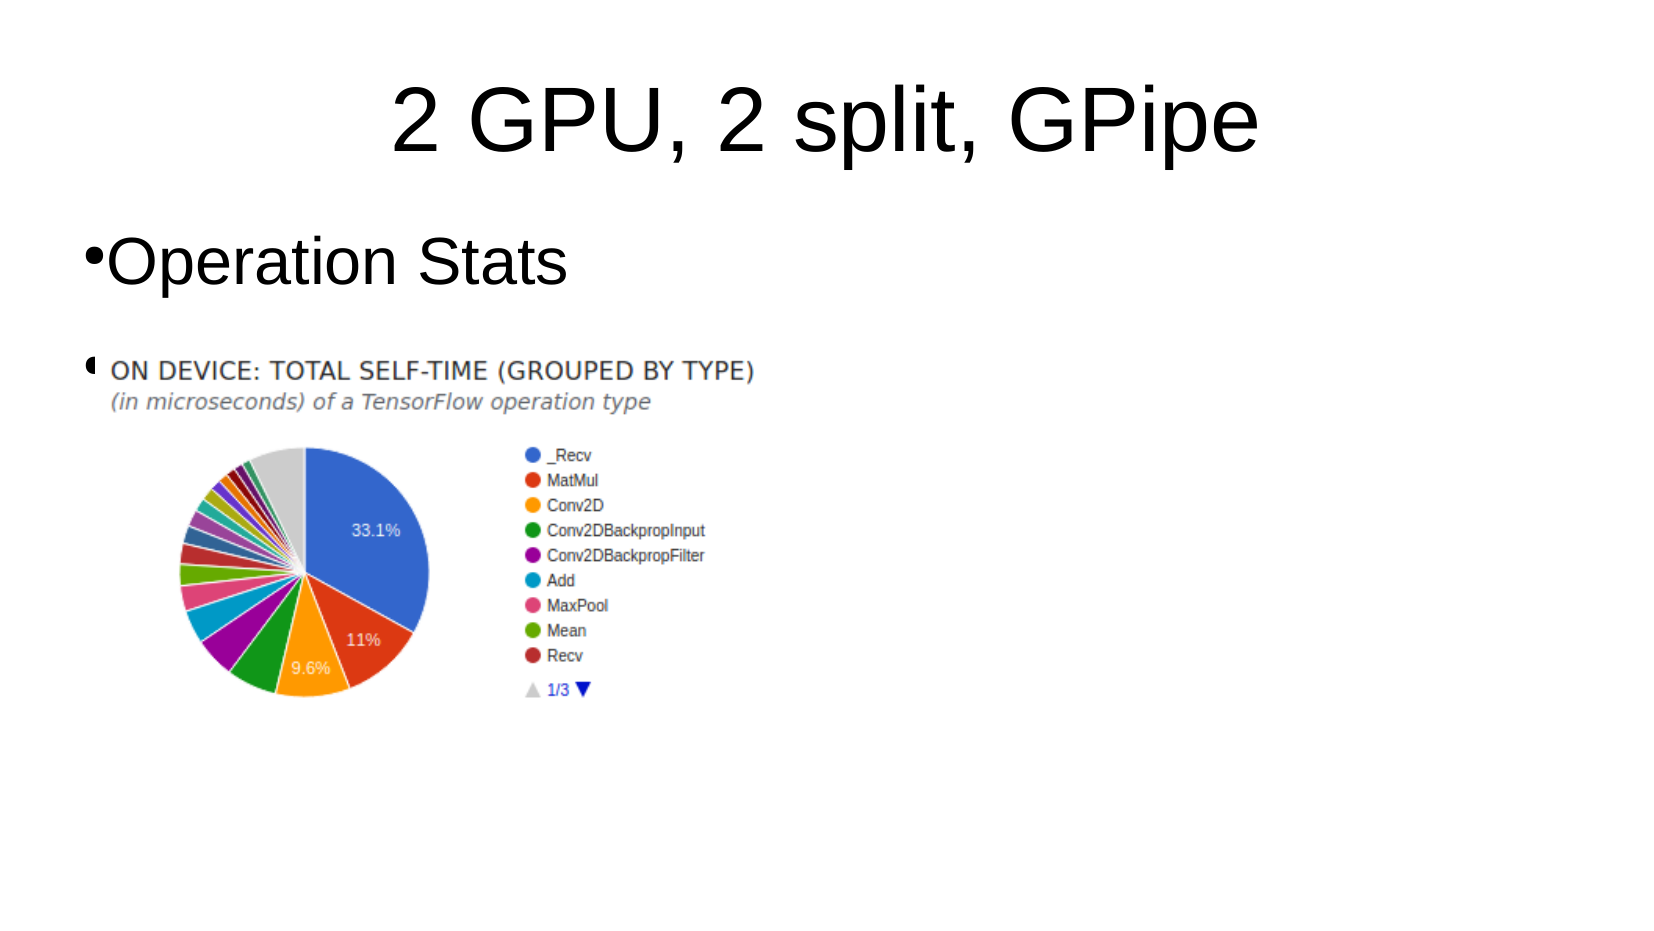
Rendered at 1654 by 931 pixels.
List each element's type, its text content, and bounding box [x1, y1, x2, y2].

title 2 GPU, 2 split, GPipe [82, 37, 1571, 193]
list Operation Stats [82, 217, 1571, 758]
picture [95, 330, 768, 741]
